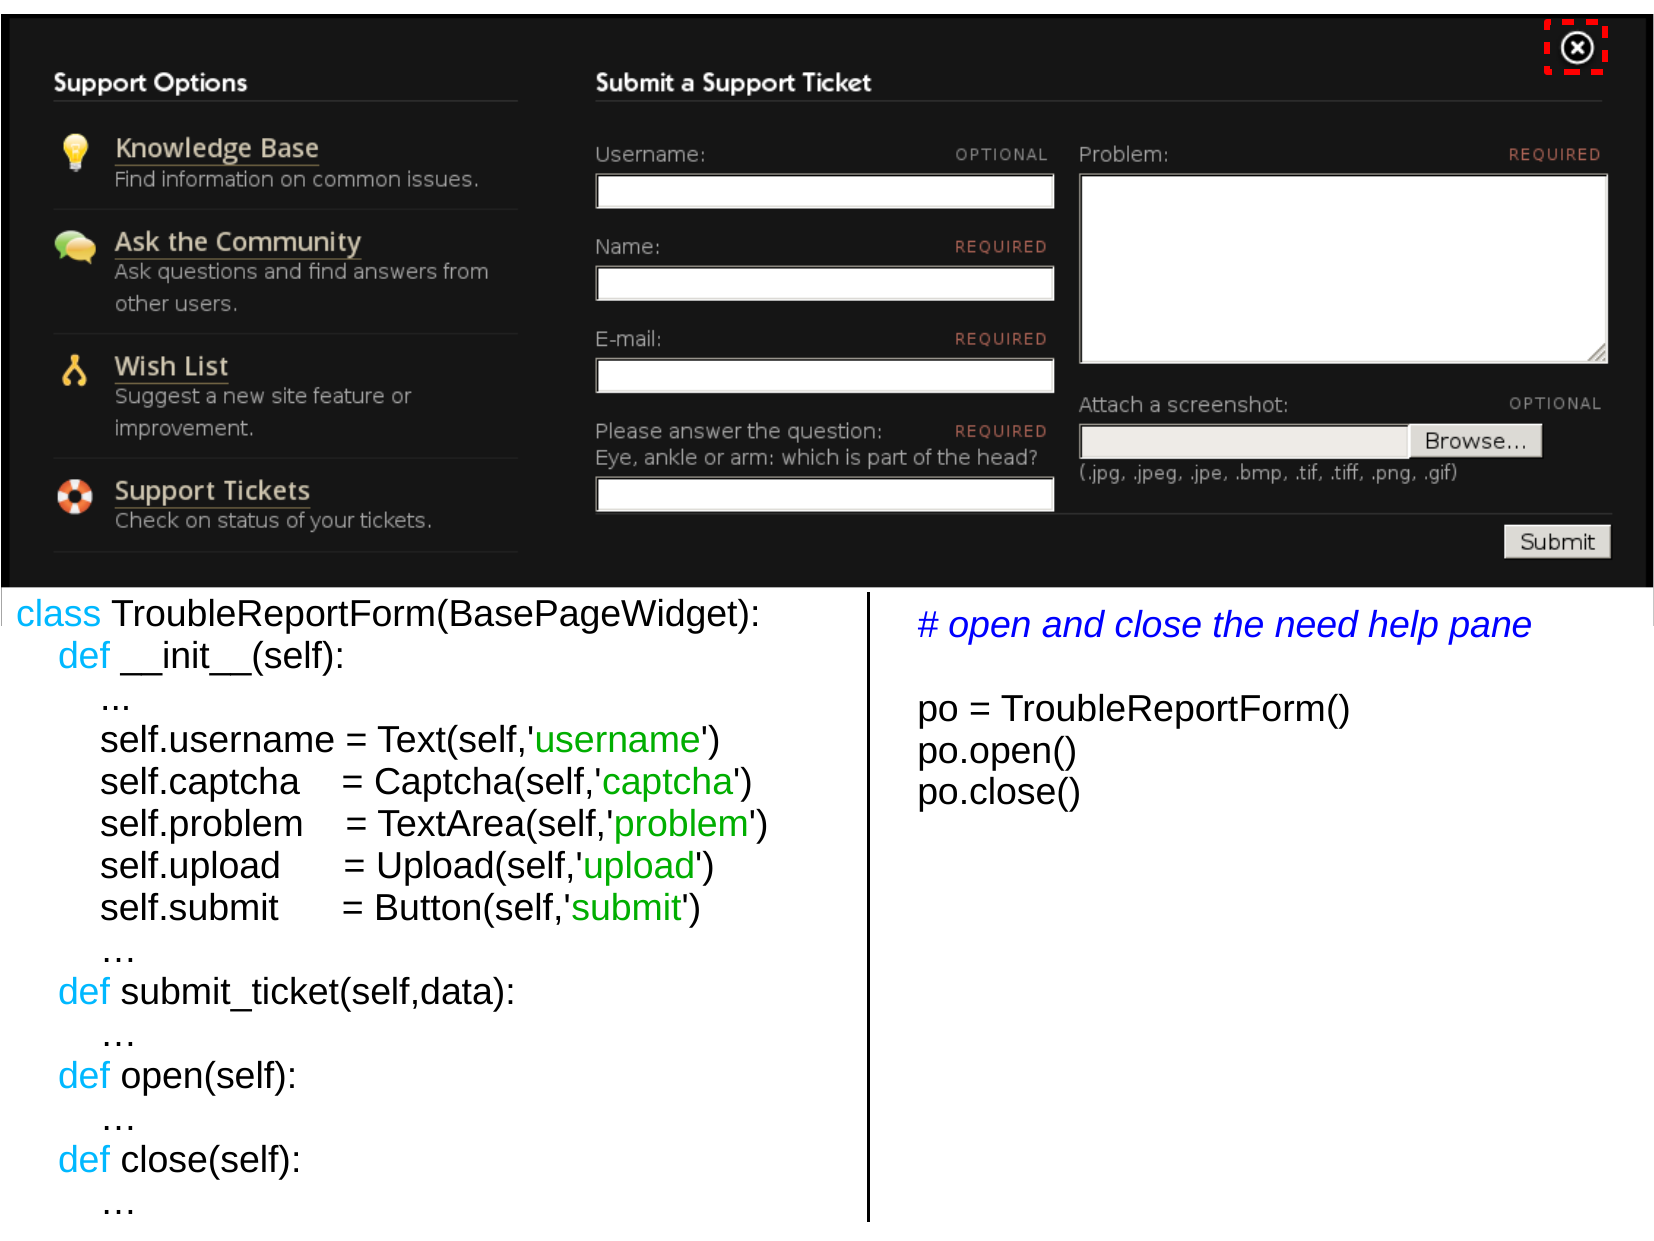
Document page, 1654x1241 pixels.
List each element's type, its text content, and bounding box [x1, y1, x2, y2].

text_box [784, 587, 1654, 1212]
text_box # open and close the need help pane po = TroubleReportForm() po.open() po.close() [902, 595, 1548, 821]
text_box class TroubleReportForm(BasePageWidget): def __init__(self): ... self.username = Text(self,'username') self.captcha = Captcha(self,'captcha') self.problem = TextArea(self,'problem') self.upload = Upload(self,'upload') self.submit = Button(self,'submit') … def submit_ticket(self,data): … def open(self): … def close(self): … [1, 585, 784, 1231]
picture [1, 14, 1654, 587]
